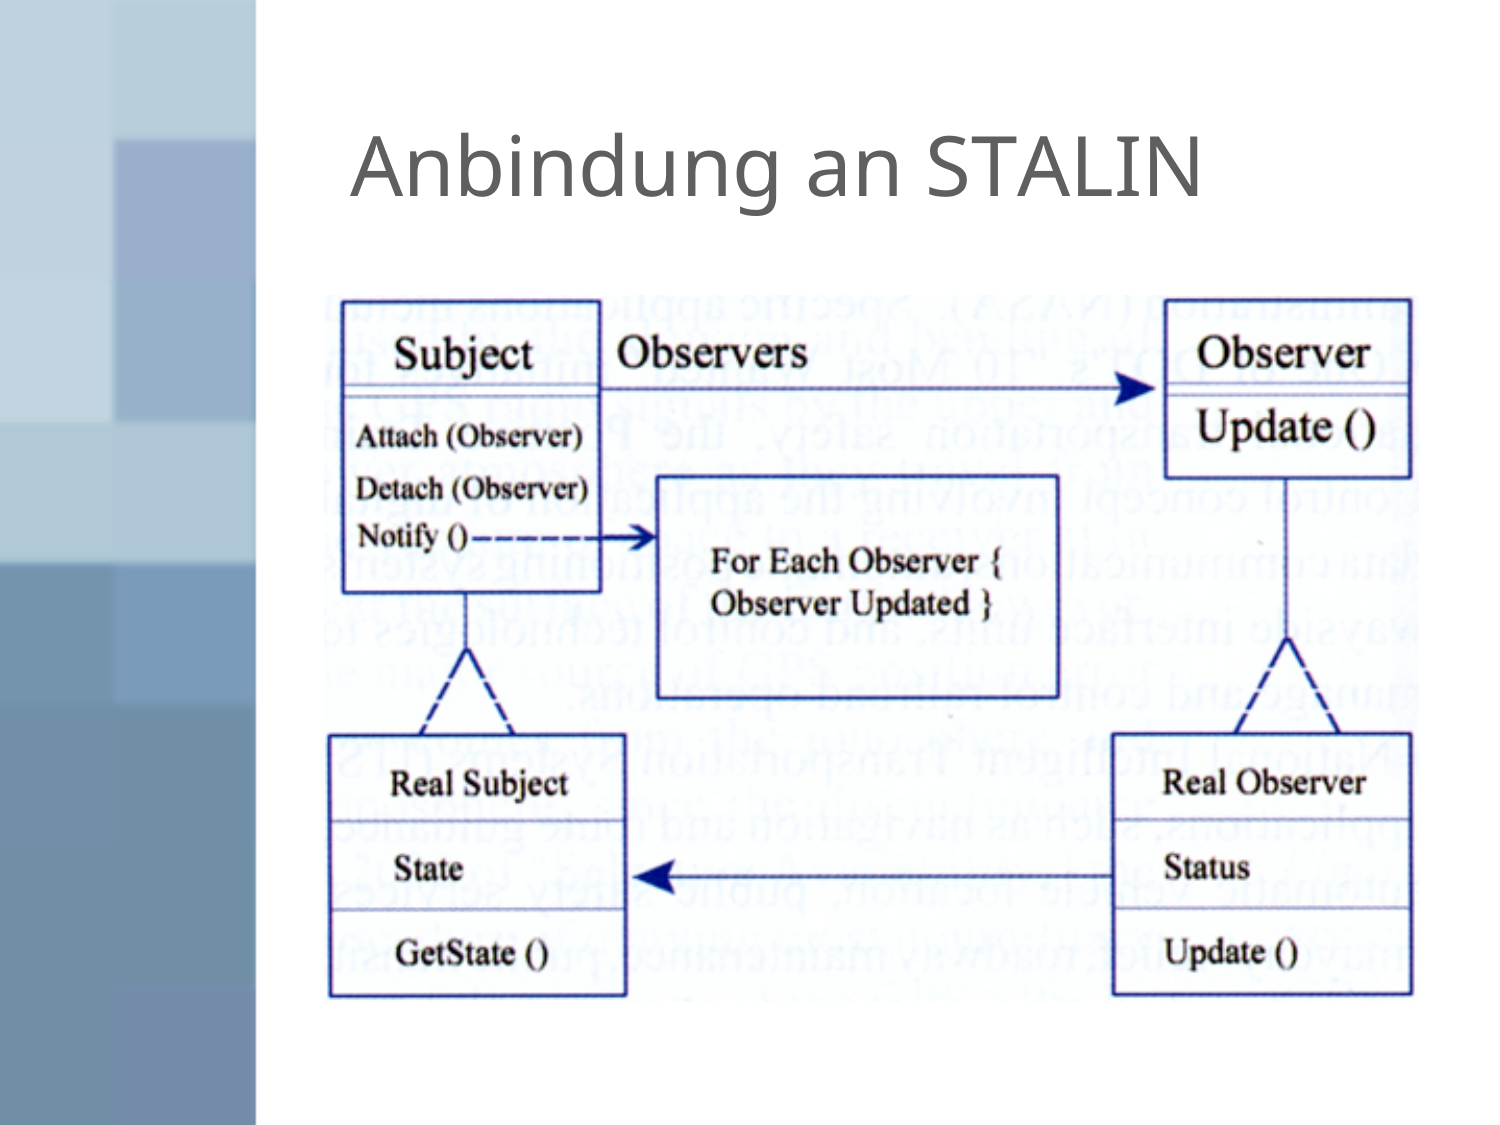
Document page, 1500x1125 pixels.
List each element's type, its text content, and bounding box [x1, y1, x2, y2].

title Anbindung an STALIN [350, 8, 1401, 295]
picture [0, 0, 1500, 1125]
